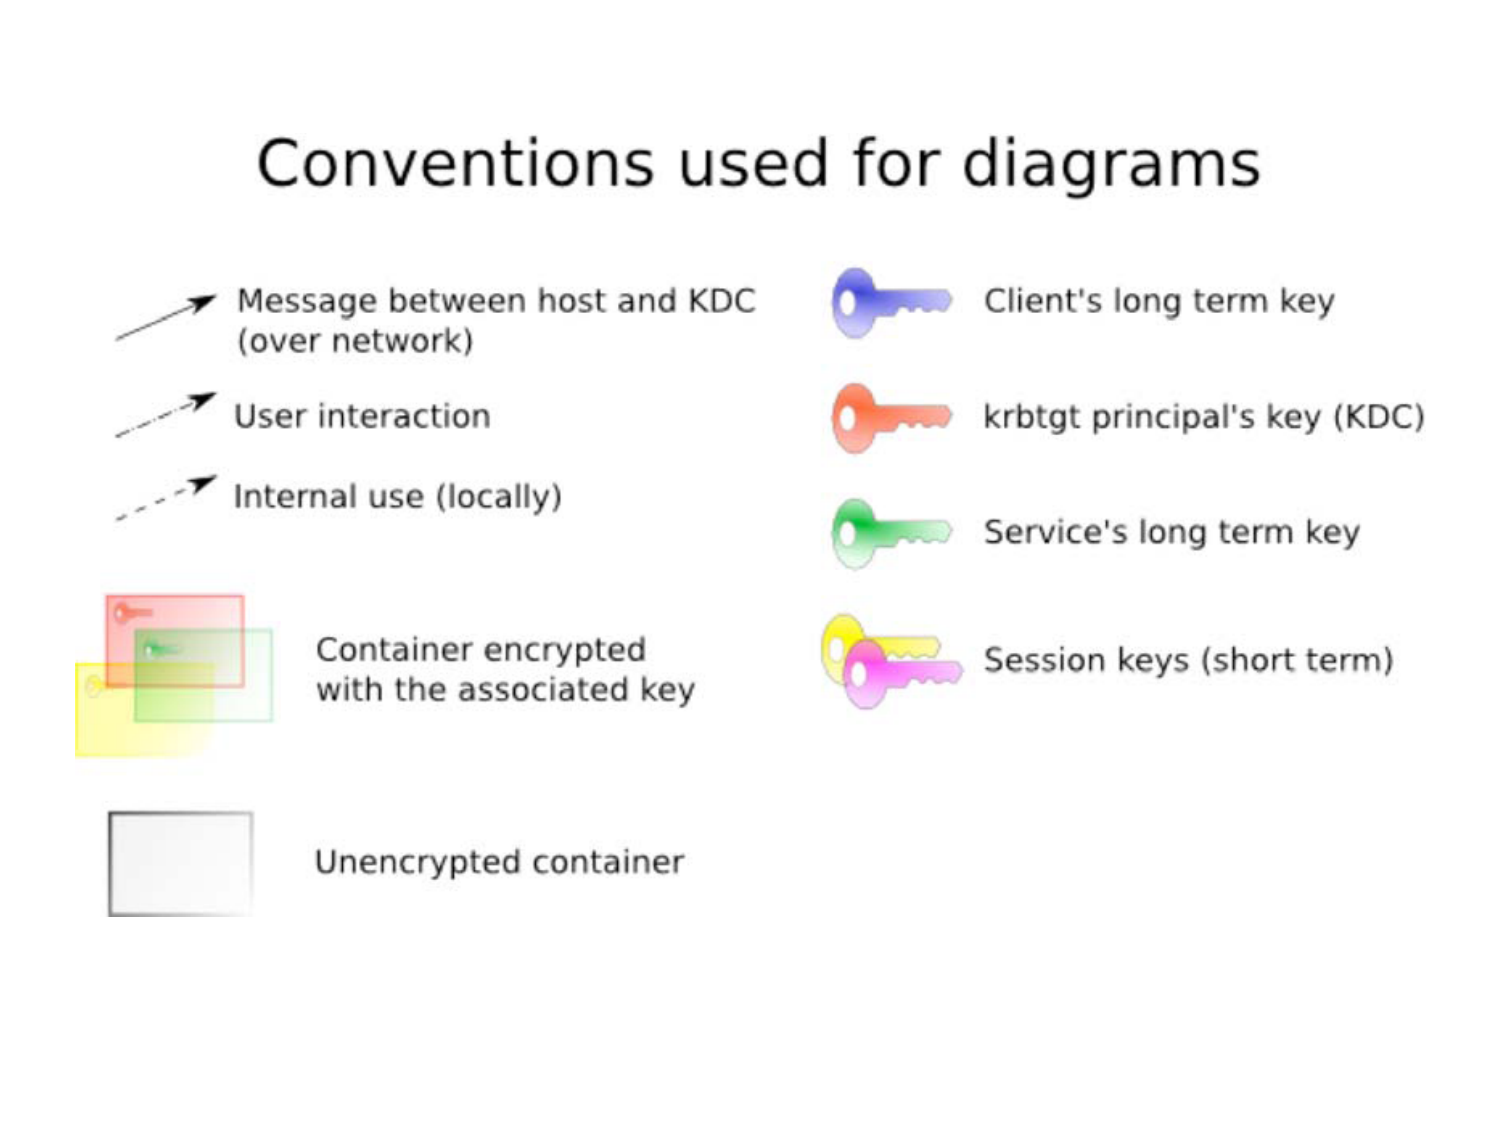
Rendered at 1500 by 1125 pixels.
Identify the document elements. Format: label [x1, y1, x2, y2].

picture [75, 133, 1426, 917]
